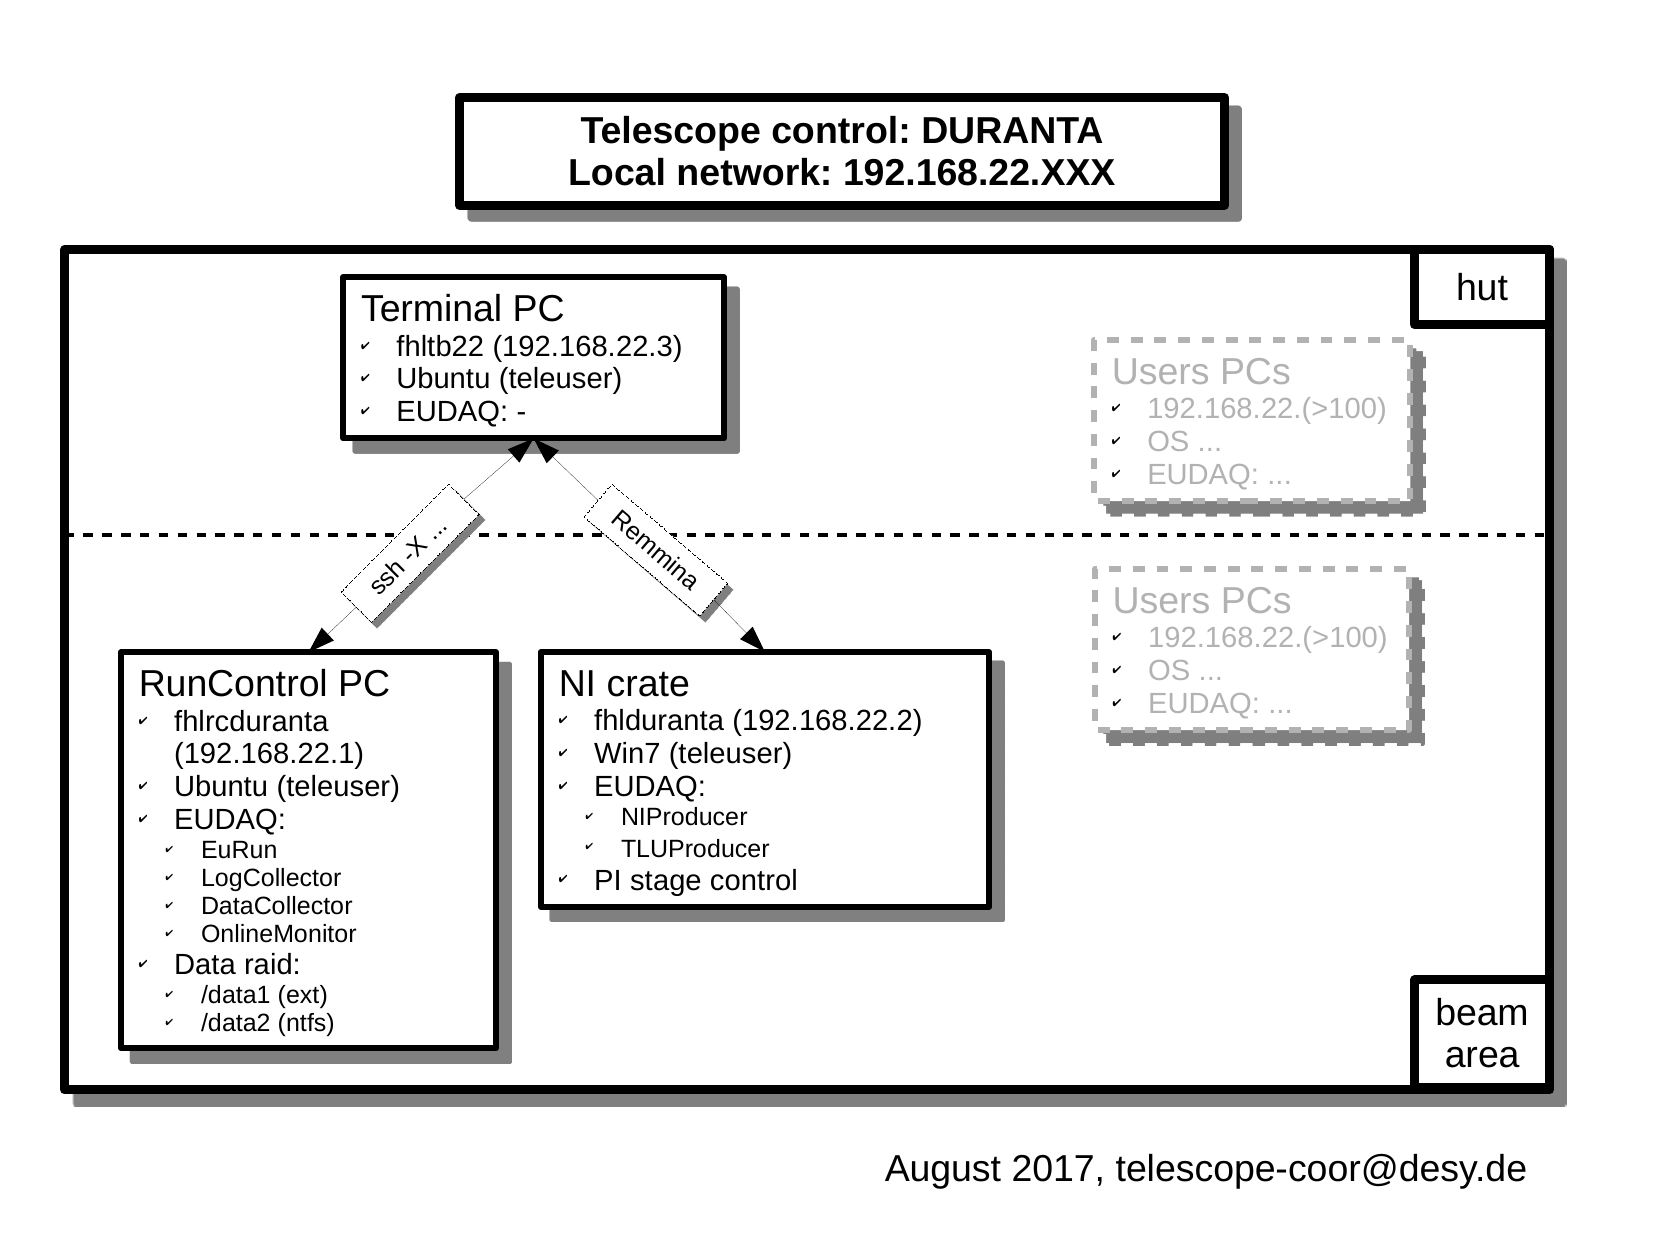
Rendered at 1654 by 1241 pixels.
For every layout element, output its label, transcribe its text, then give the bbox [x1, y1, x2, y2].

text_box Telescope control: DURANTA Local network: 192.168.22.XXX [459, 97, 1225, 206]
text_box Users PCs 192.168.22.(>100) OS ... EUDAQ: ... [1094, 340, 1411, 502]
text_box hut [1414, 249, 1550, 325]
text_box Users PCs 192.168.22.(>100) OS ... EUDAQ: ... [1095, 568, 1410, 731]
text_box [64, 249, 1550, 1090]
text_box Terminal PC fhltb22 (192.168.22.3) Ubuntu (teleuser) EUDAQ: - [343, 277, 725, 439]
text_box RunControl PC fhlrcduranta (192.168.22.1) Ubuntu (teleuser) EUDAQ: EuRun LogCollector DataCollector OnlineMonitor Data raid: /data1 (ext) /data2 (ntfs) [120, 652, 496, 1049]
text_box August 2017, telescope-coor@desy.de [870, 1140, 1576, 1197]
text_box Remmina [584, 484, 728, 616]
text_box ssh -X ... [341, 484, 480, 623]
text_box NI crate fhlduranta (192.168.22.2) Win7 (teleuser) EUDAQ: NIProducer TLUProducer PI stage control [540, 651, 990, 907]
text_box beam area [1414, 979, 1550, 1088]
